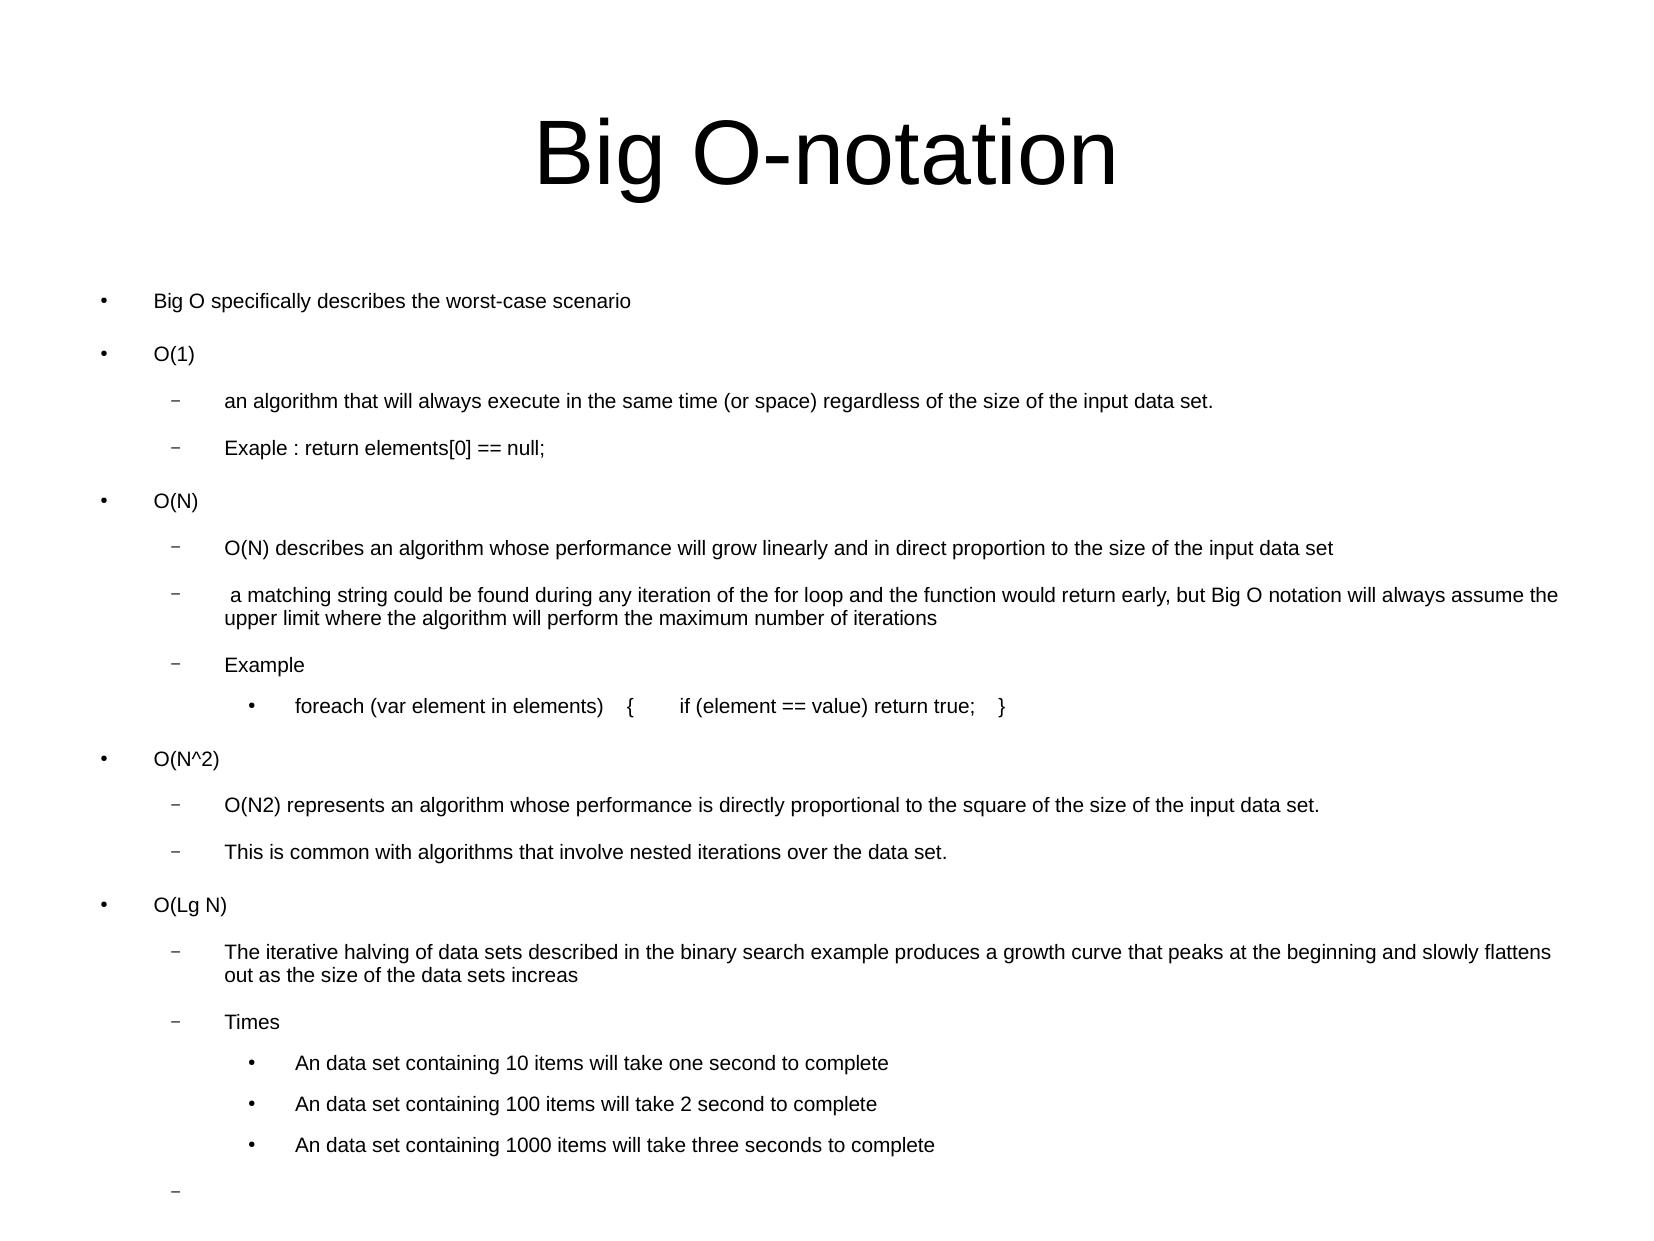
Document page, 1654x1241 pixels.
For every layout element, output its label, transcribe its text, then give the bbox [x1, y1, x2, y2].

title Big O-notation [82, 49, 1571, 257]
list Big O specifically describes the worst-case scenario O(1) an algorithm that will always execute in the same time (or space) regardless of the size of the input data set. Exaple : return elements[0] == null; O(N) O(N) describes an algorithm whose performance will grow linearly and in direct proportion to the size of the input data set a matching string could be found during any iteration of the for loop and the function would return early, but Big O notation will always assume the upper limit where the algorithm will perform the maximum number of iterations Example foreach (var element in elements) { if (element == value) return true; } O(N^2) O(N2) represents an algorithm whose performance is directly proportional to the square of the size of the input data set. This is common with algorithms that involve nested iterations over the data set. O(Lg N) The iterative halving of data sets described in the binary search example produces a growth curve that peaks at the beginning and slowly flattens out as the size of the data sets increas Times An data set containing 10 items will take one second to complete An data set containing 100 items will take 2 second to complete An data set containing 1000 items will take three seconds to complete [82, 290, 1583, 1217]
